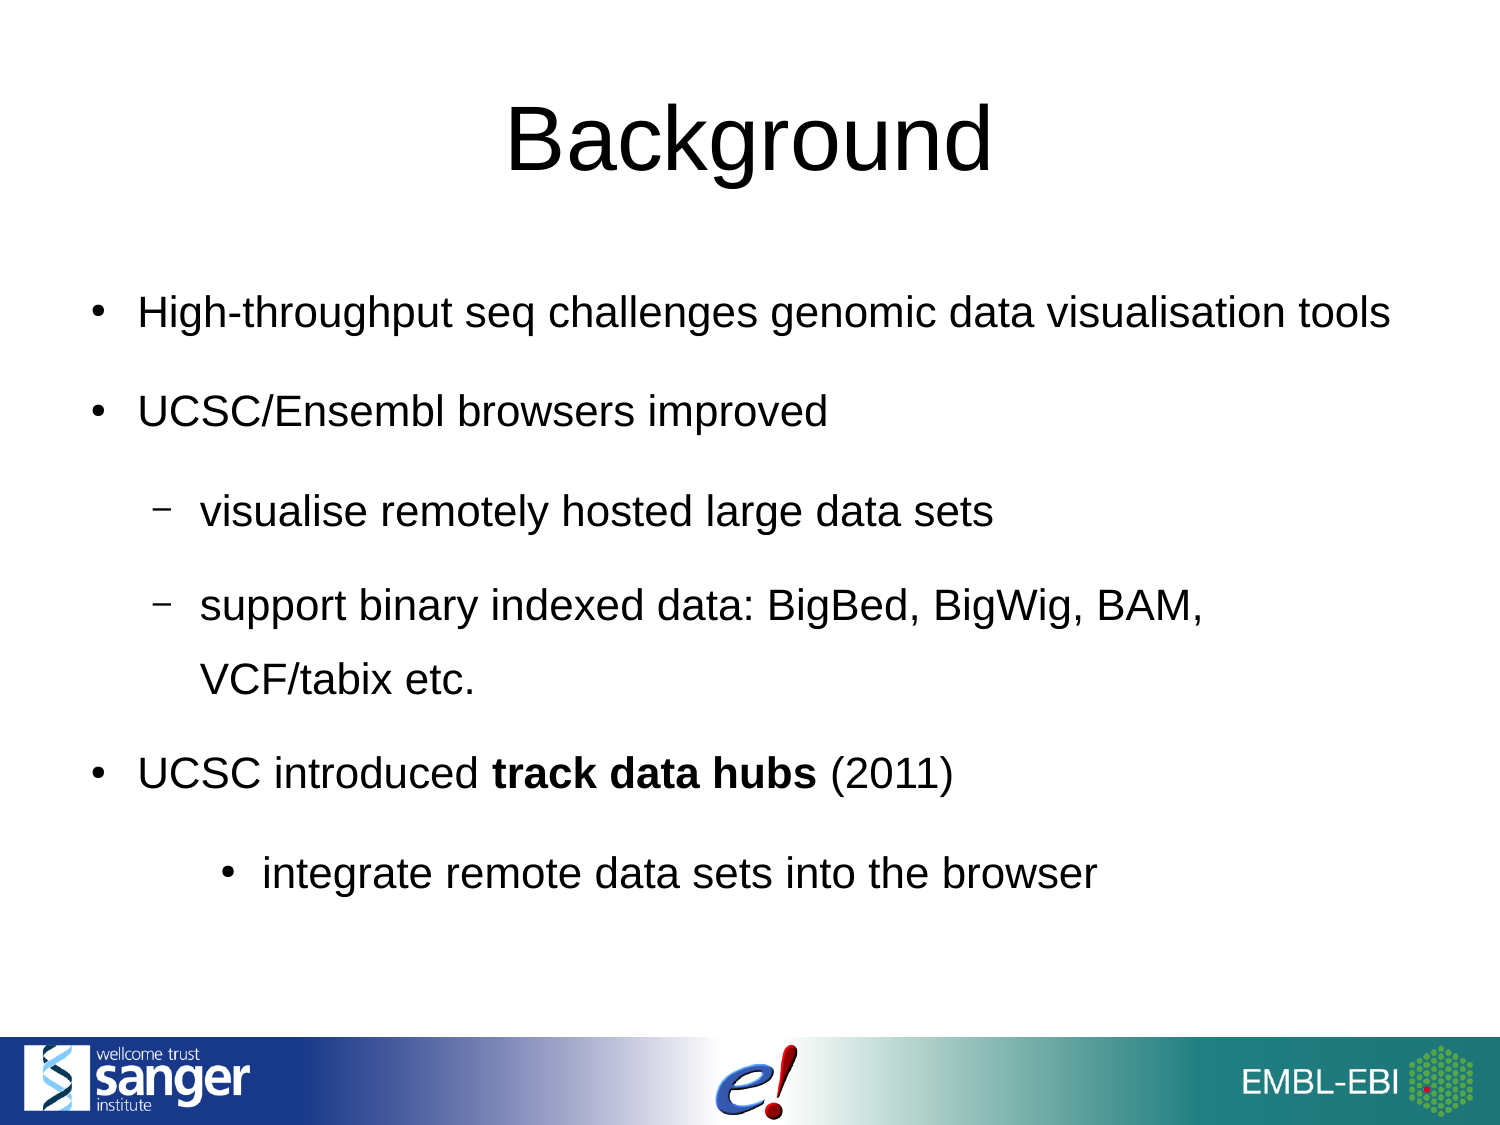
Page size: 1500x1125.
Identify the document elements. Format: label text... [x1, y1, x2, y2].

list High-throughput seq challenges genomic data visualisation tools UCSC/Ensembl browsers improved visualise remotely hosted large data sets support binary indexed data: BigBed, BigWig, BAM, VCF/tabix etc. UCSC introduced track data hubs (2011) integrate remote data sets into the browser [75, 263, 1395, 916]
picture [0, 1037, 1500, 1125]
title Background [75, 44, 1425, 233]
